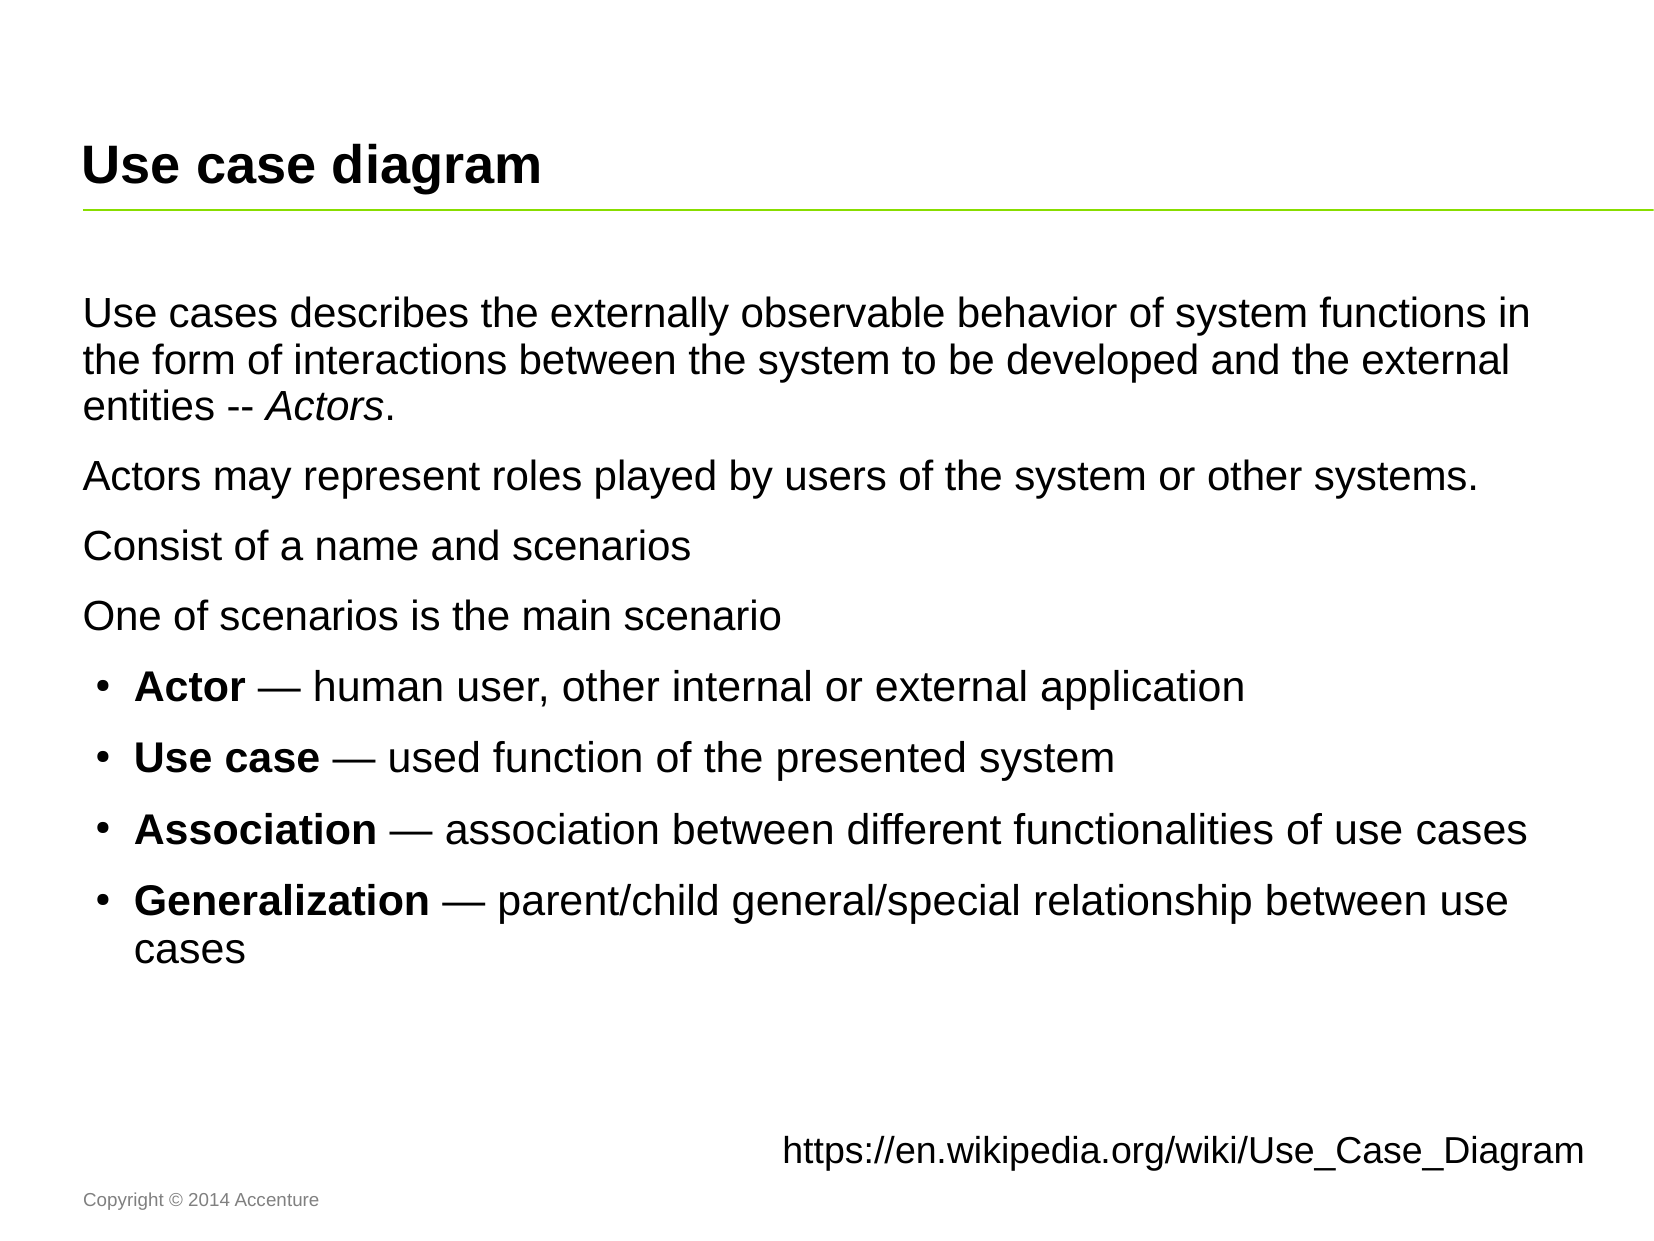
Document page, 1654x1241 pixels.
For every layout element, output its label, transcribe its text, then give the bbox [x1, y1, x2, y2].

title Use case diagram [81, 94, 1654, 237]
text_box https://en.wikipedia.org/wiki/Use_Case_Diagram [767, 1122, 1600, 1179]
list Use cases describes the externally observable behavior of system functions in the form of interactions between the system to be developed and the external entities -- Actors. Actors may represent roles played by users of the system or other systems. Consist of a name and scenarios One of scenarios is the main scenario Actor — human user, other internal or external application Use case — used function of the presented system Association — association between different functionalities of use cases Generalization — parent/child general/special relationship between use cases [82, 290, 1538, 1010]
